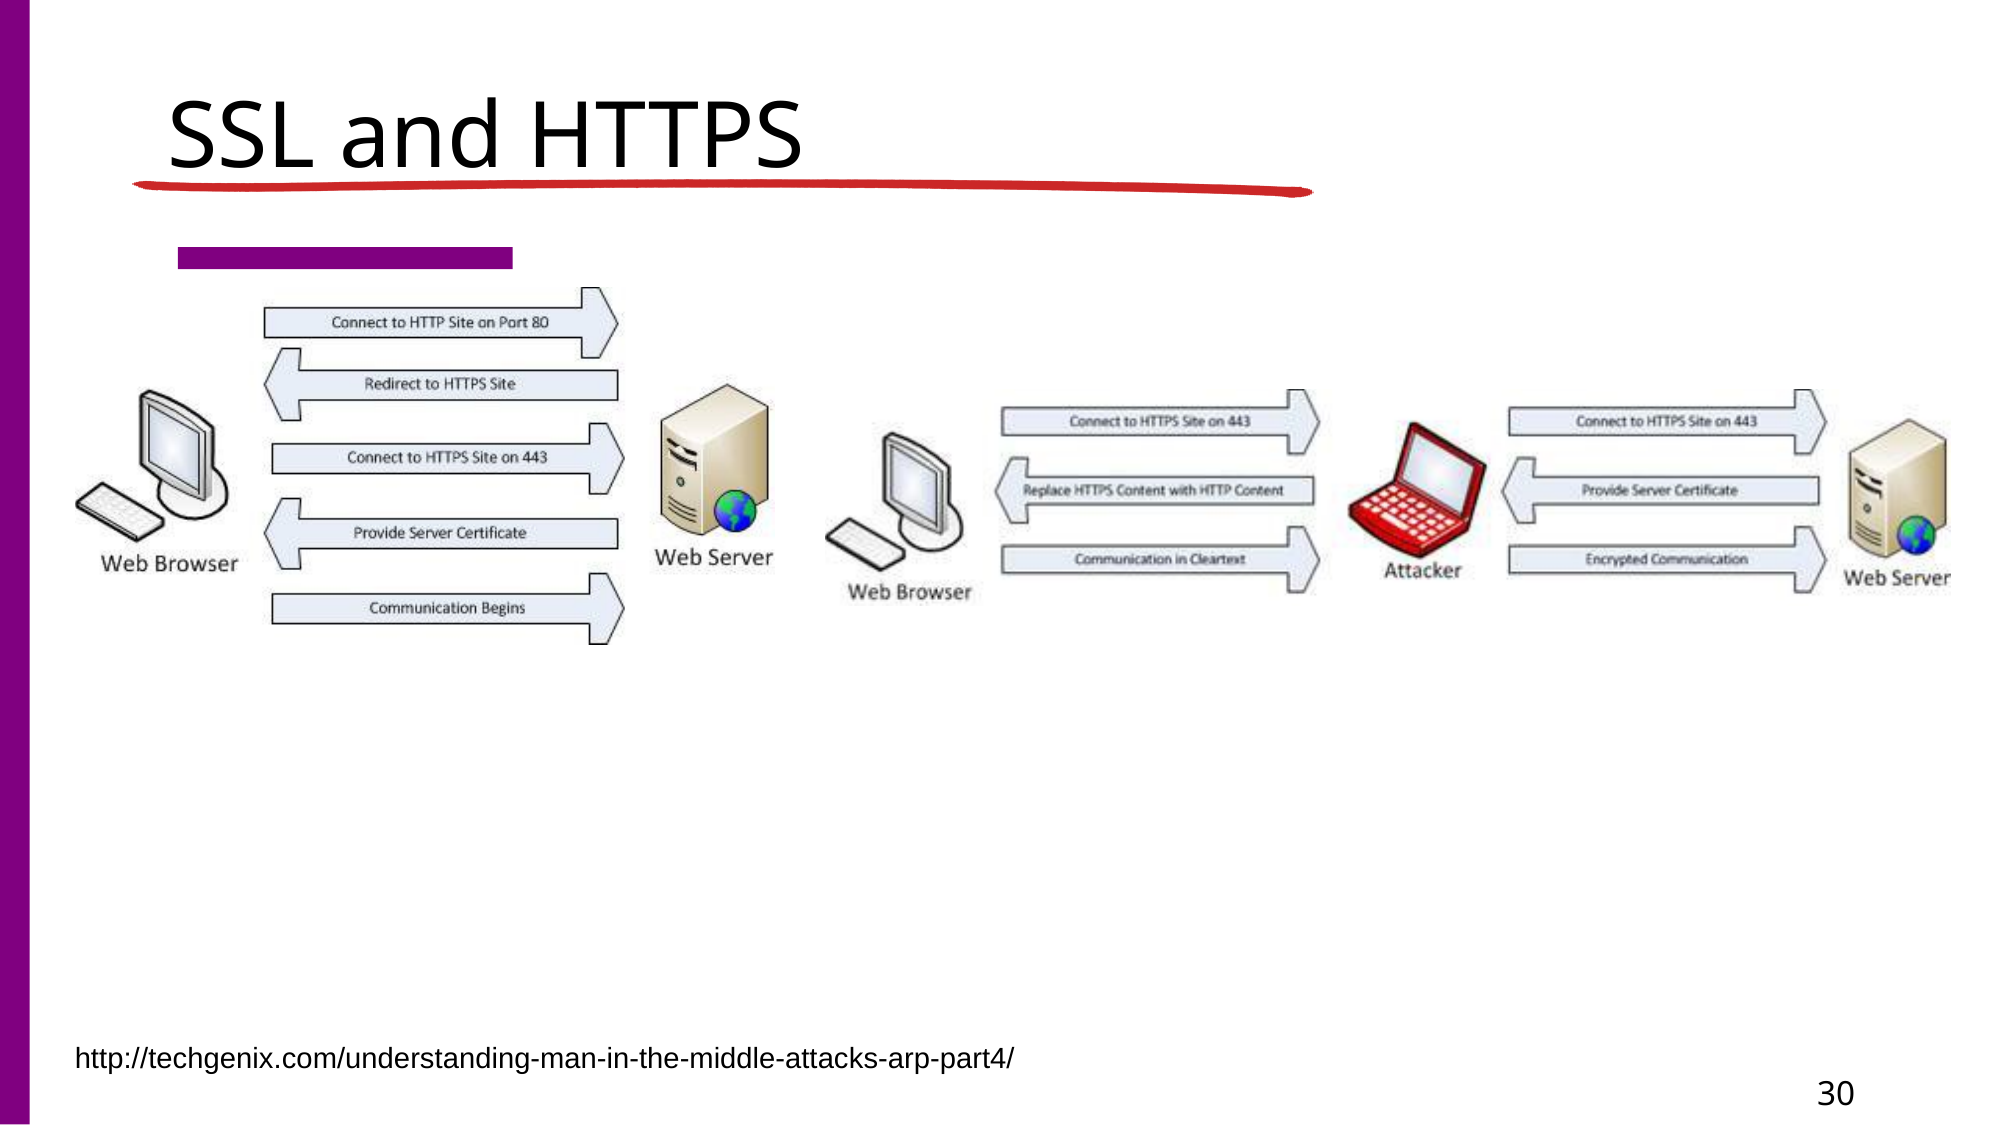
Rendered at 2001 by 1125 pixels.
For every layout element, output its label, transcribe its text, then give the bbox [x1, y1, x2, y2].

picture [825, 389, 1951, 606]
picture [75, 287, 775, 646]
text_box http://techgenix.com/understanding-man-in-the-middle-attacks-arp-part4/ [60, 1035, 1032, 1083]
title SSL and HTTPS [116, 37, 1817, 225]
